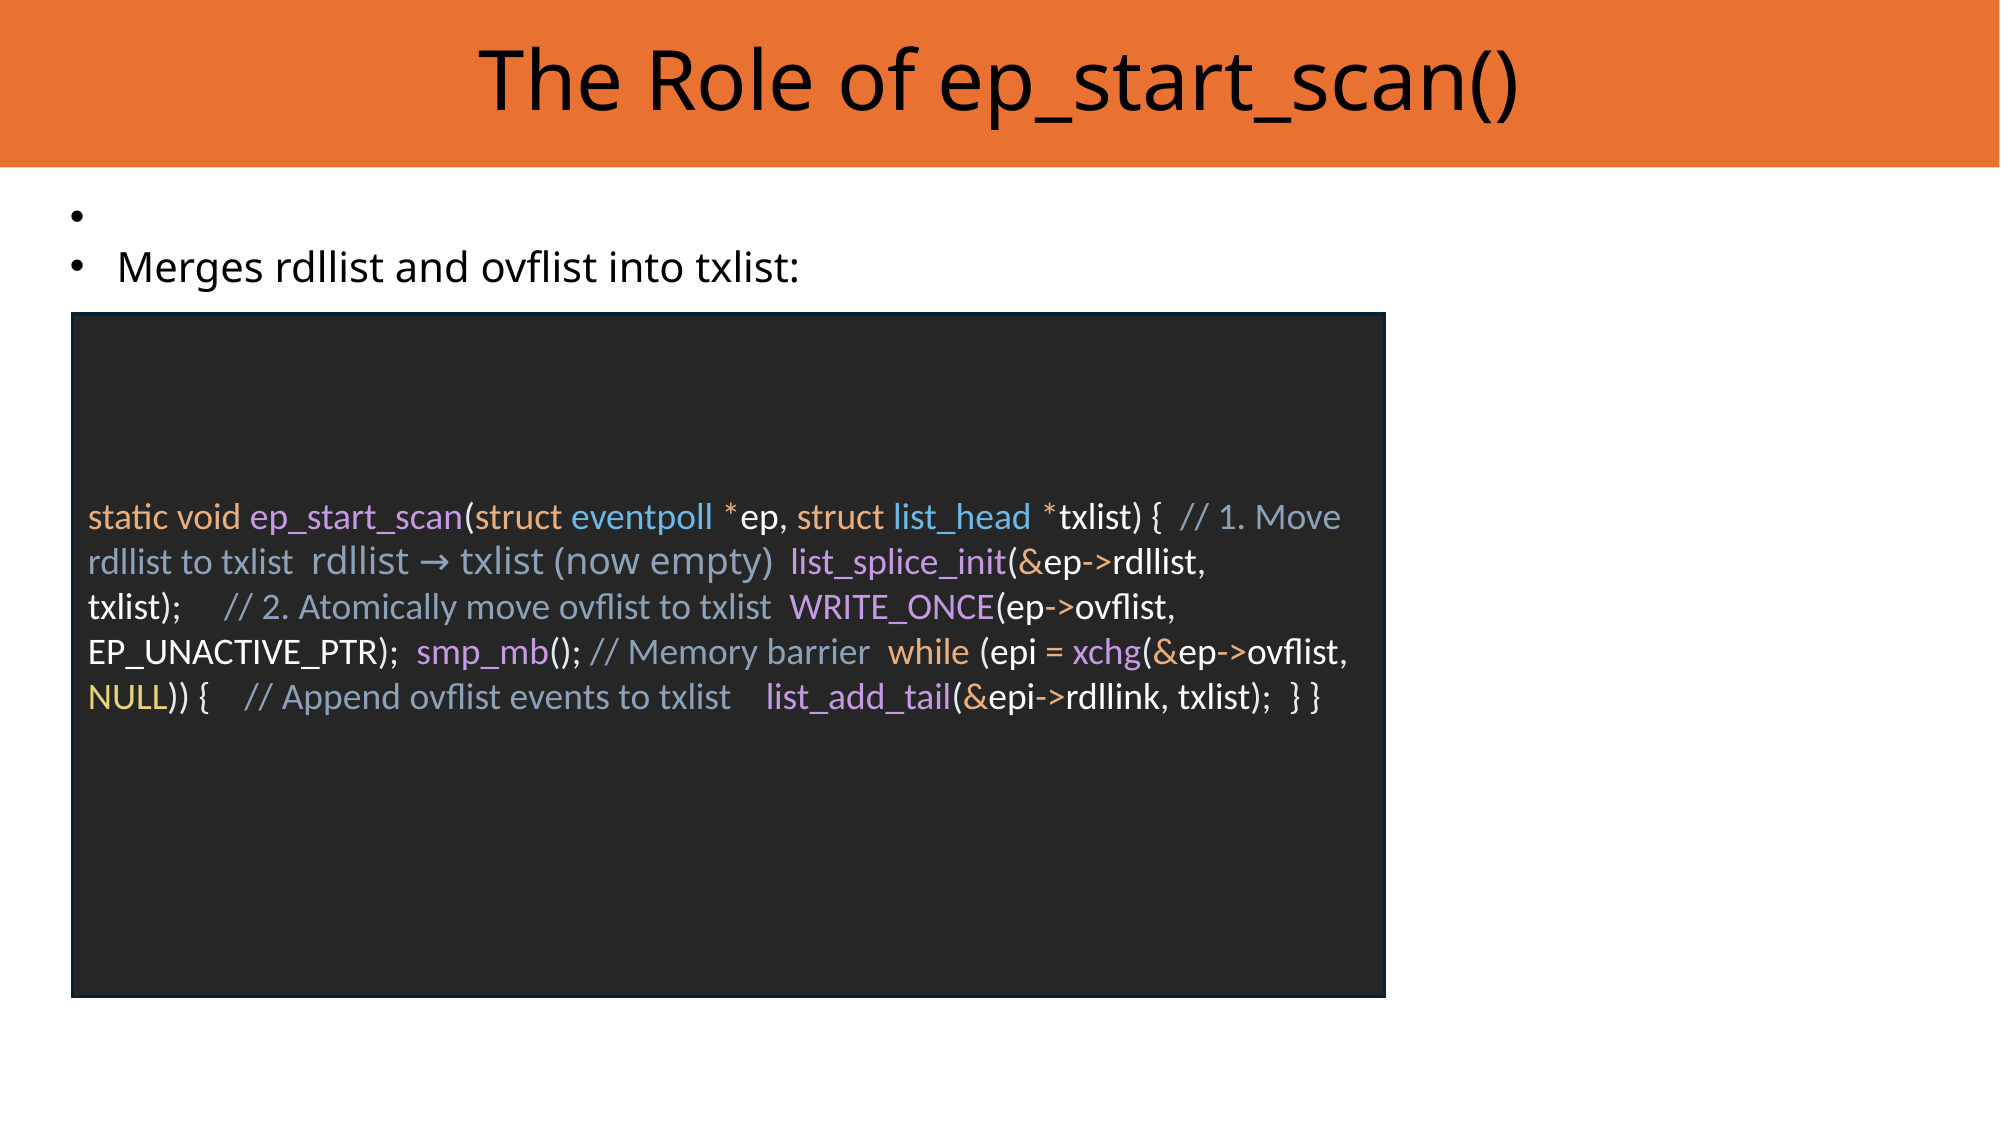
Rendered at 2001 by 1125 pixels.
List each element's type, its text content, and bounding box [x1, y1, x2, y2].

title The Role of ep_start_scan() [0, 0, 2000, 168]
text_box static void ep_start_scan(struct eventpoll *ep, struct list_head *txlist) { // 1. Move rdllist to txlist rdllist → txlist (now empty) list_splice_init(&ep->rdllist, txlist); // 2. Atomically move ovflist to txlist WRITE_ONCE(ep->ovflist, EP_UNACTIVE_PTR); smp_mb(); // Memory barrier while (epi = xchg(&ep->ovflist, NULL)) { // Append ovflist events to txlist list_add_tail(&epi->rdllink, txlist); } } [73, 314, 1385, 997]
text_box Merges rdllist and ovflist into txlist: [54, 183, 1639, 300]
